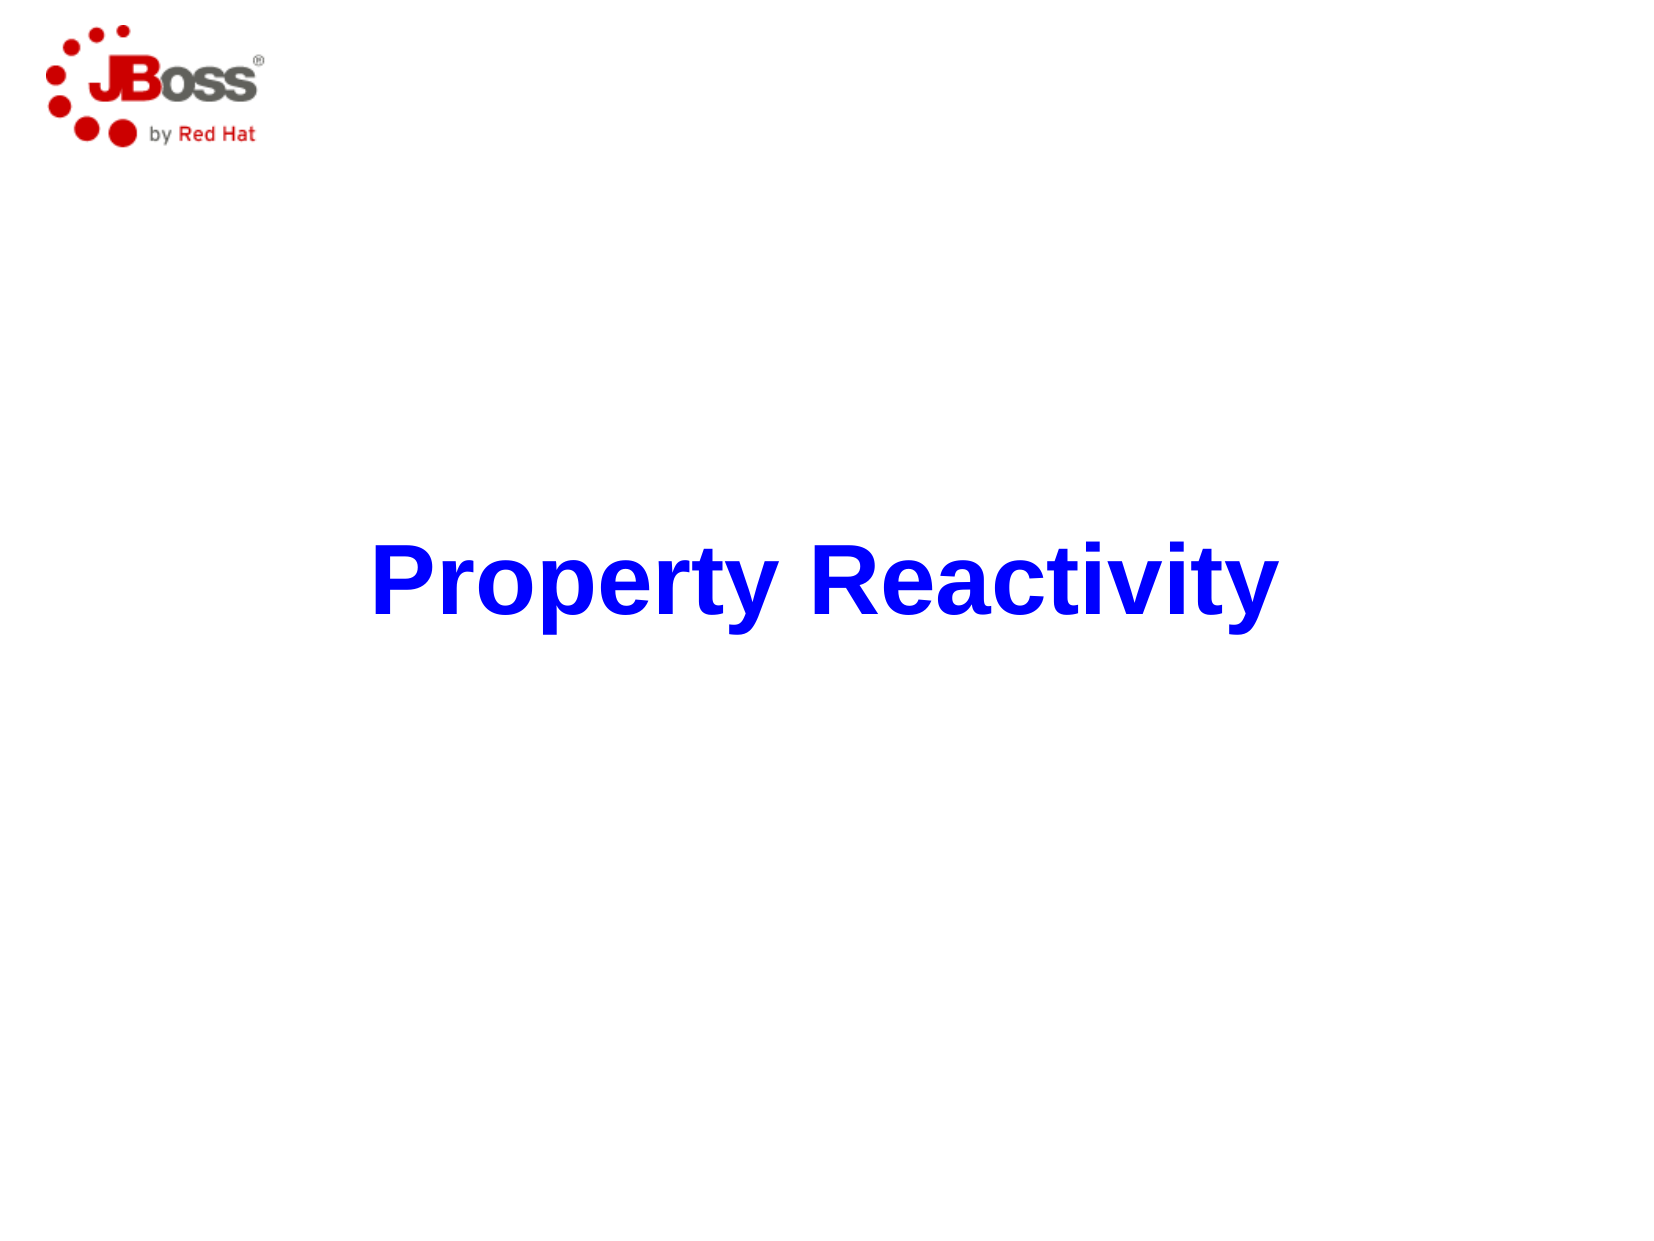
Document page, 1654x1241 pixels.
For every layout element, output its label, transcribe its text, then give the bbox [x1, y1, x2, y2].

subtitle Property Reactivity [75, 37, 1576, 1125]
picture [46, 25, 266, 149]
